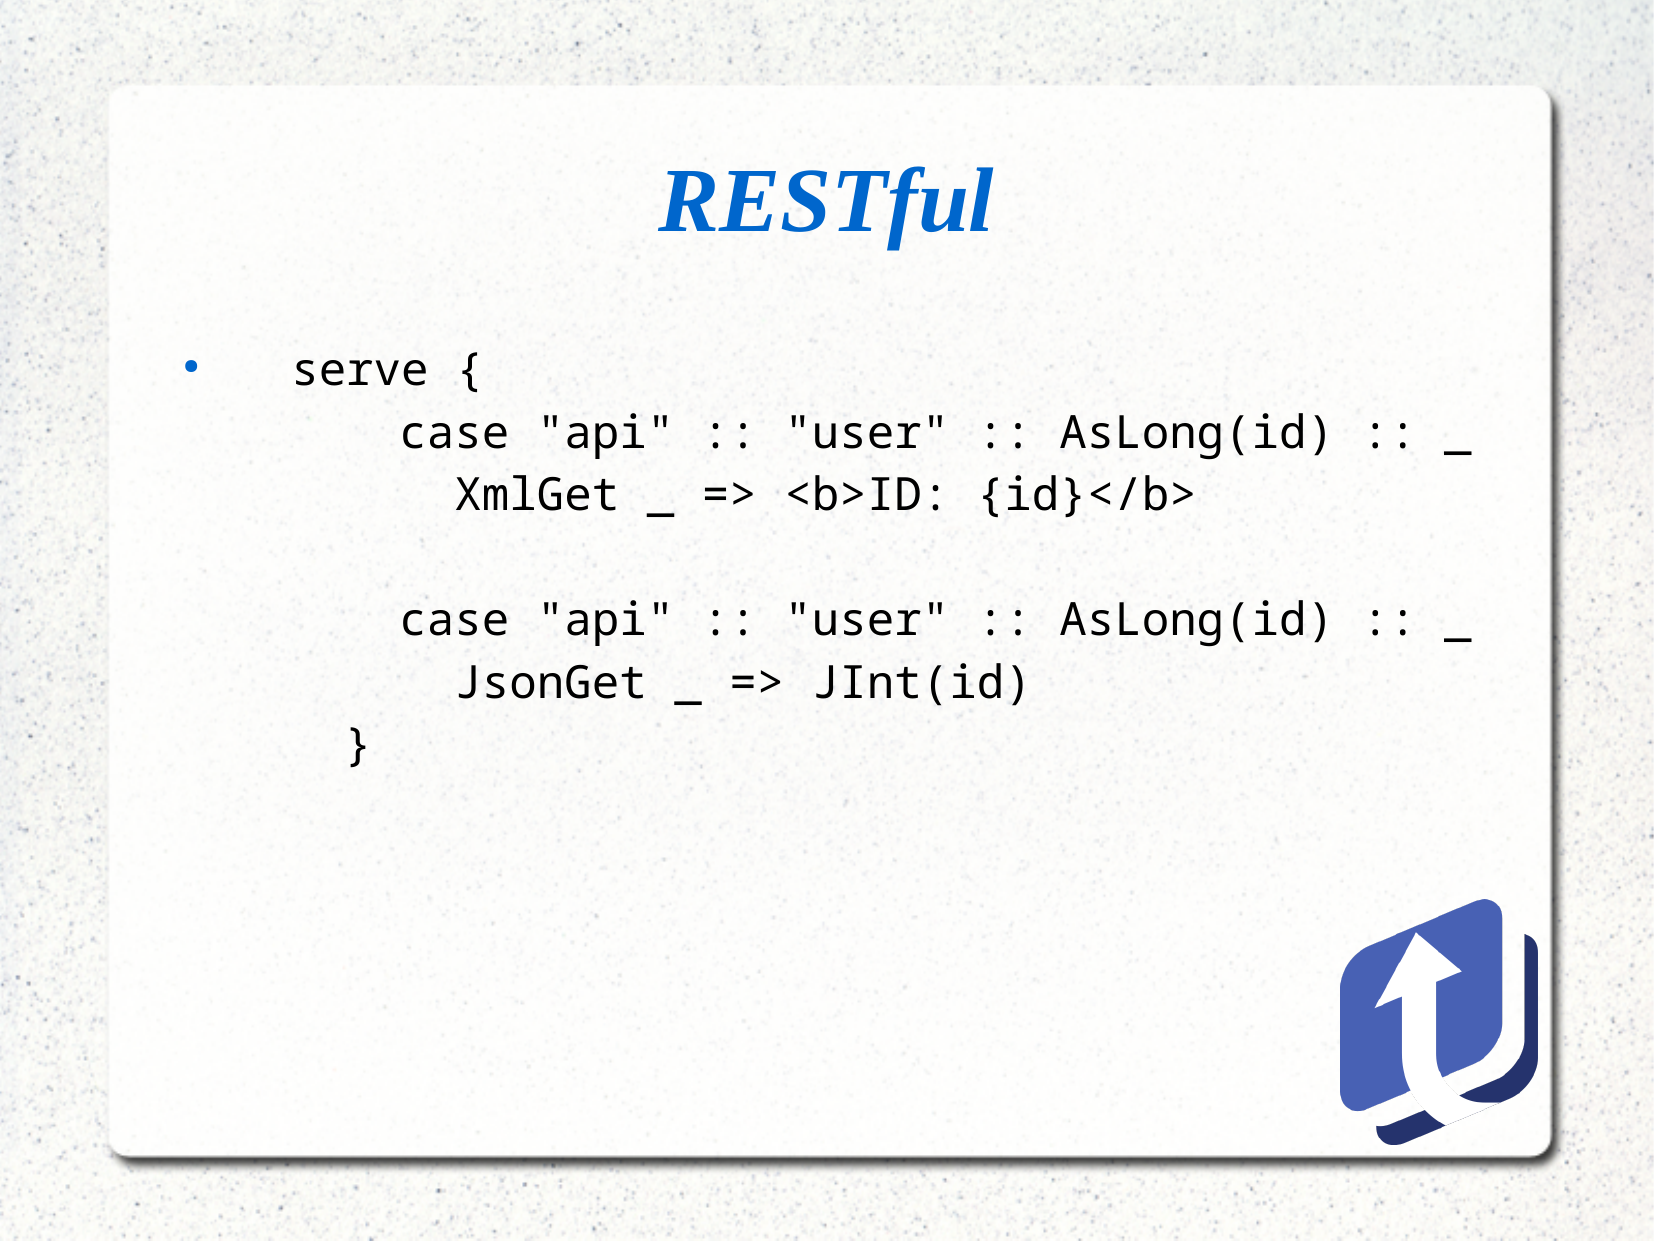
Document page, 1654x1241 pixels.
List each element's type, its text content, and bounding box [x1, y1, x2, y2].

title RESTful [118, 104, 1536, 297]
list serve { case "api" :: "user" :: AsLong(id) :: _ XmlGet _ => <b>ID: {id}</b> case "api" :: "user" :: AsLong(id) :: _ JsonGet _ => JInt(id) } [147, 336, 1506, 1141]
picture [0, 0, 1654, 1241]
